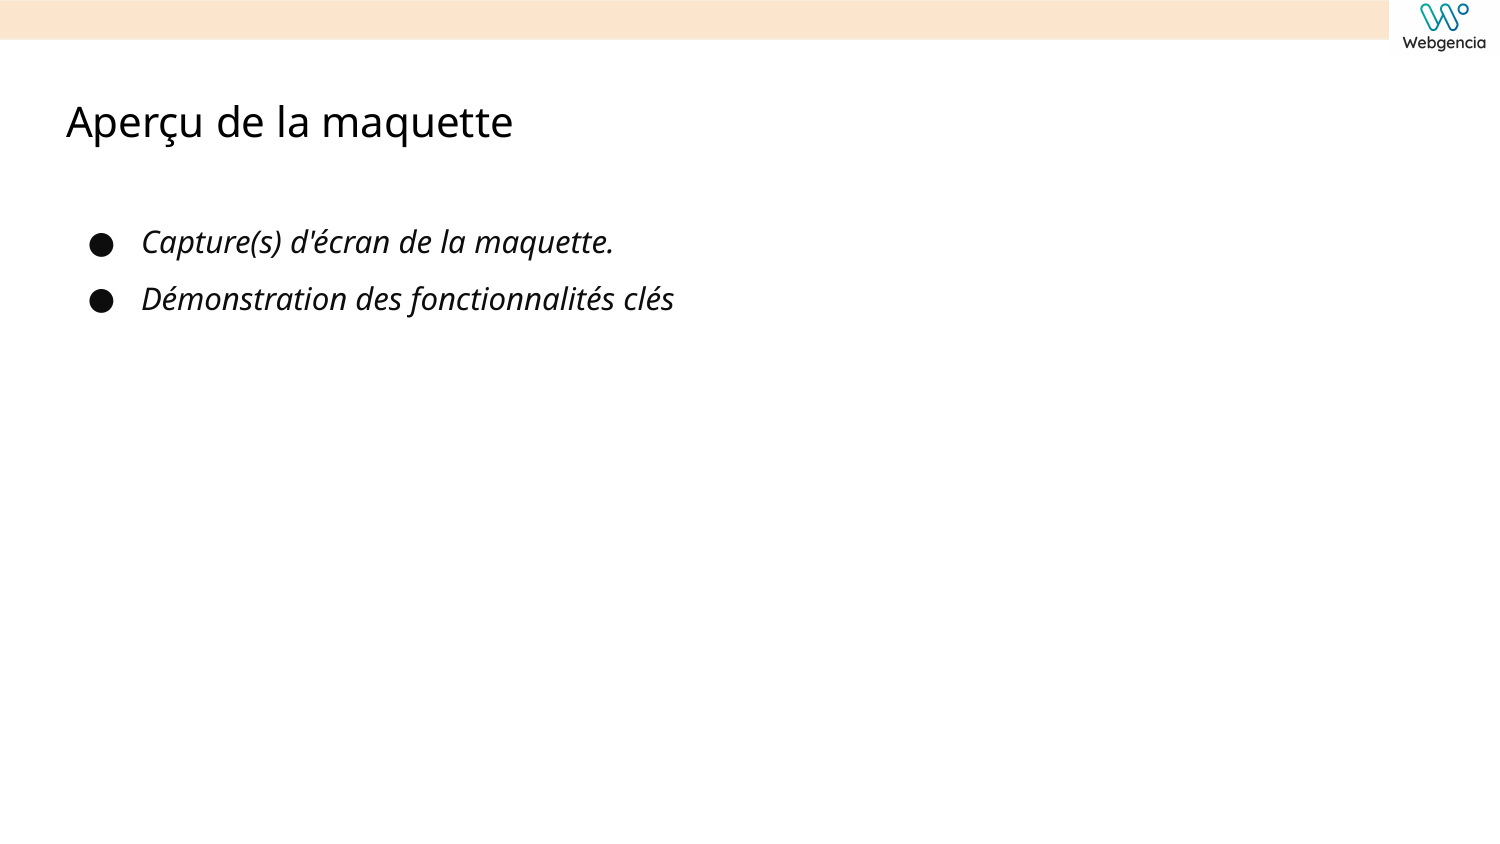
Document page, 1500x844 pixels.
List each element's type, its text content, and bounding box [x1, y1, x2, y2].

text_box [0, 0, 1389, 40]
picture [1389, 0, 1500, 56]
list Capture(s) d'écran de la maquette. Démonstration des fonctionnalités clés [51, 189, 1449, 750]
title Aperçu de la maquette [51, 72, 1449, 167]
